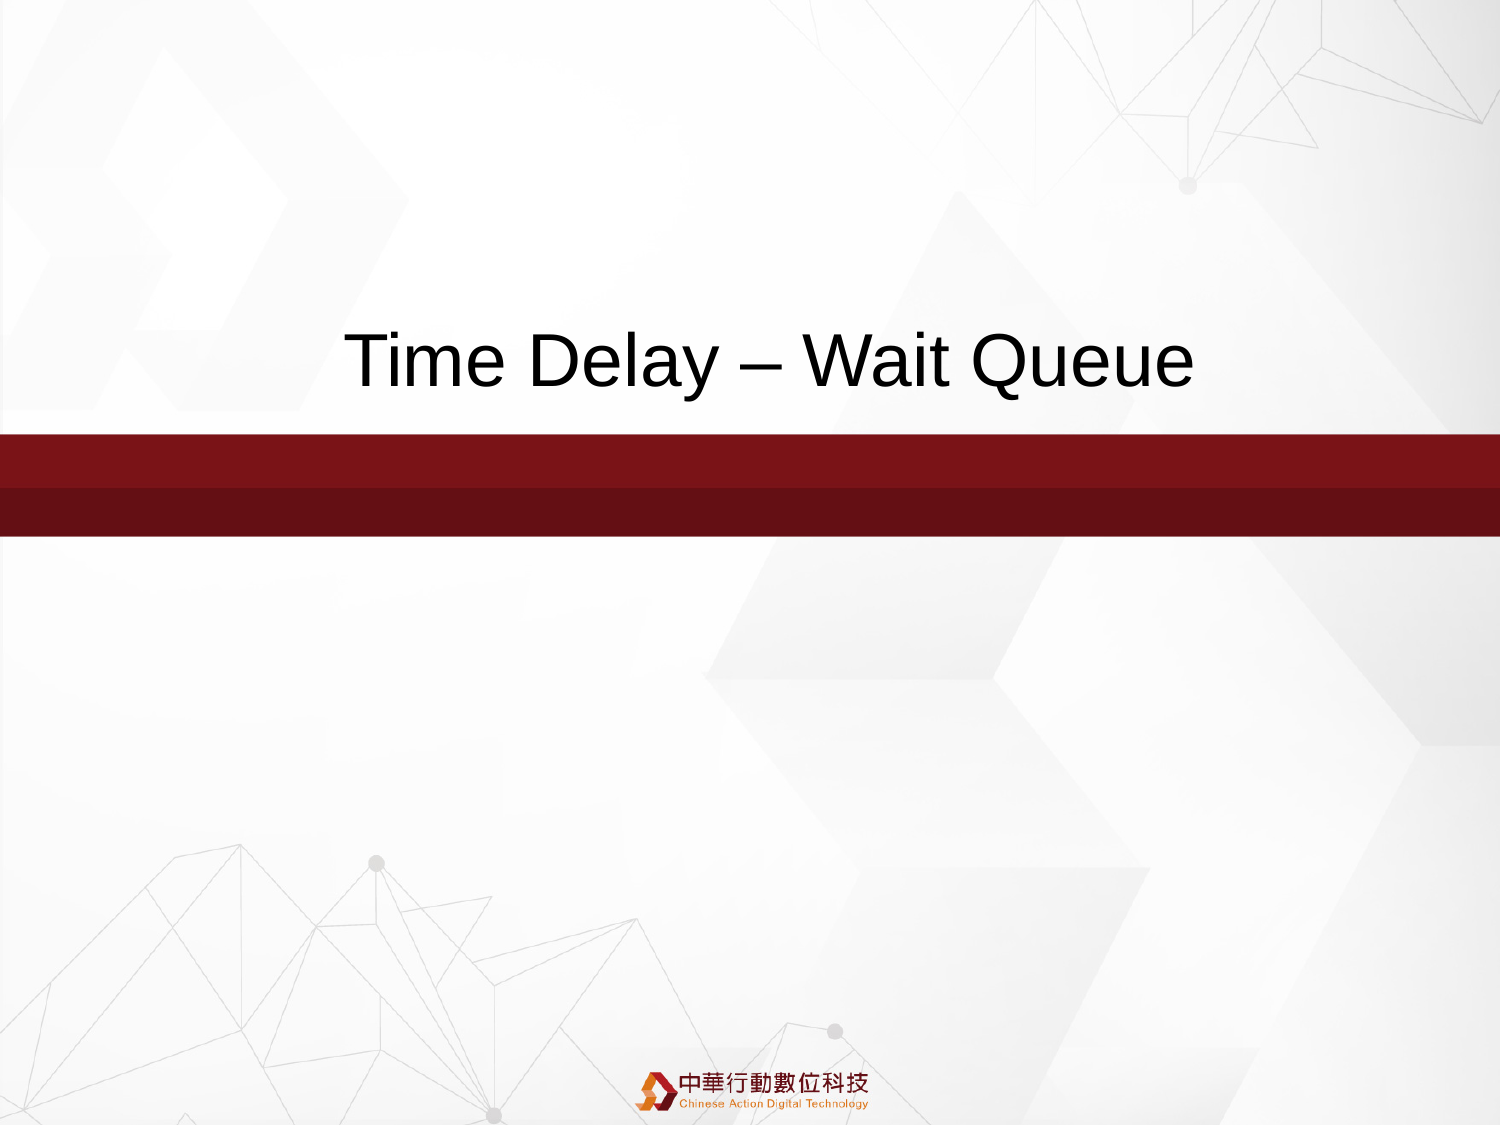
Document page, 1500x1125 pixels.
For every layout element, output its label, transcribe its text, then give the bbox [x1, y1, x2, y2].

picture [0, 0, 1500, 1125]
title Time Delay – Wait Queue [144, 312, 1396, 433]
